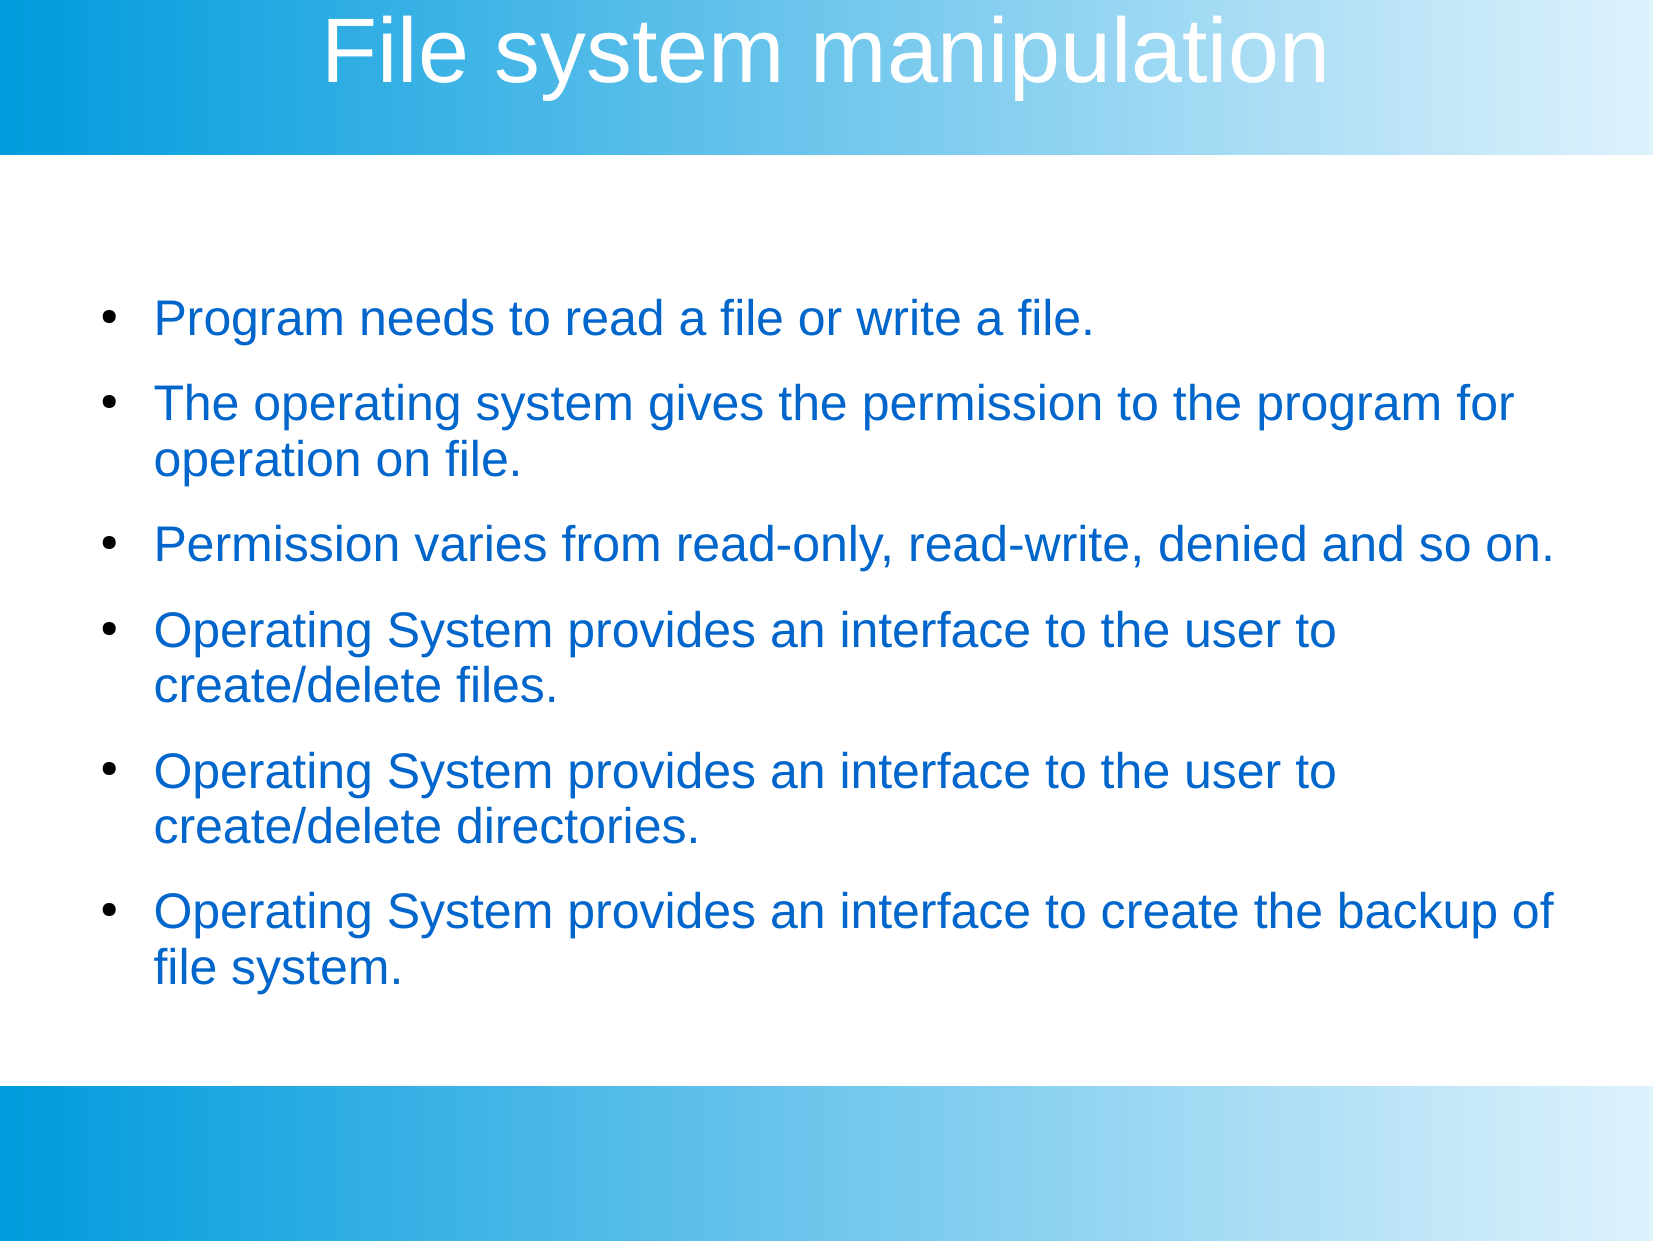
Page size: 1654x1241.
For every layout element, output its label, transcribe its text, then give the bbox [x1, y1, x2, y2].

title File system manipulation [82, 0, 1571, 205]
list Program needs to read a file or write a file. The operating system gives the permission to the program for operation on file. Permission varies from read-only, read-write, denied and so on. Operating System provides an interface to the user to create/delete files. Operating System provides an interface to the user to create/delete directories. Operating System provides an interface to create the backup of file system. [82, 290, 1571, 1010]
